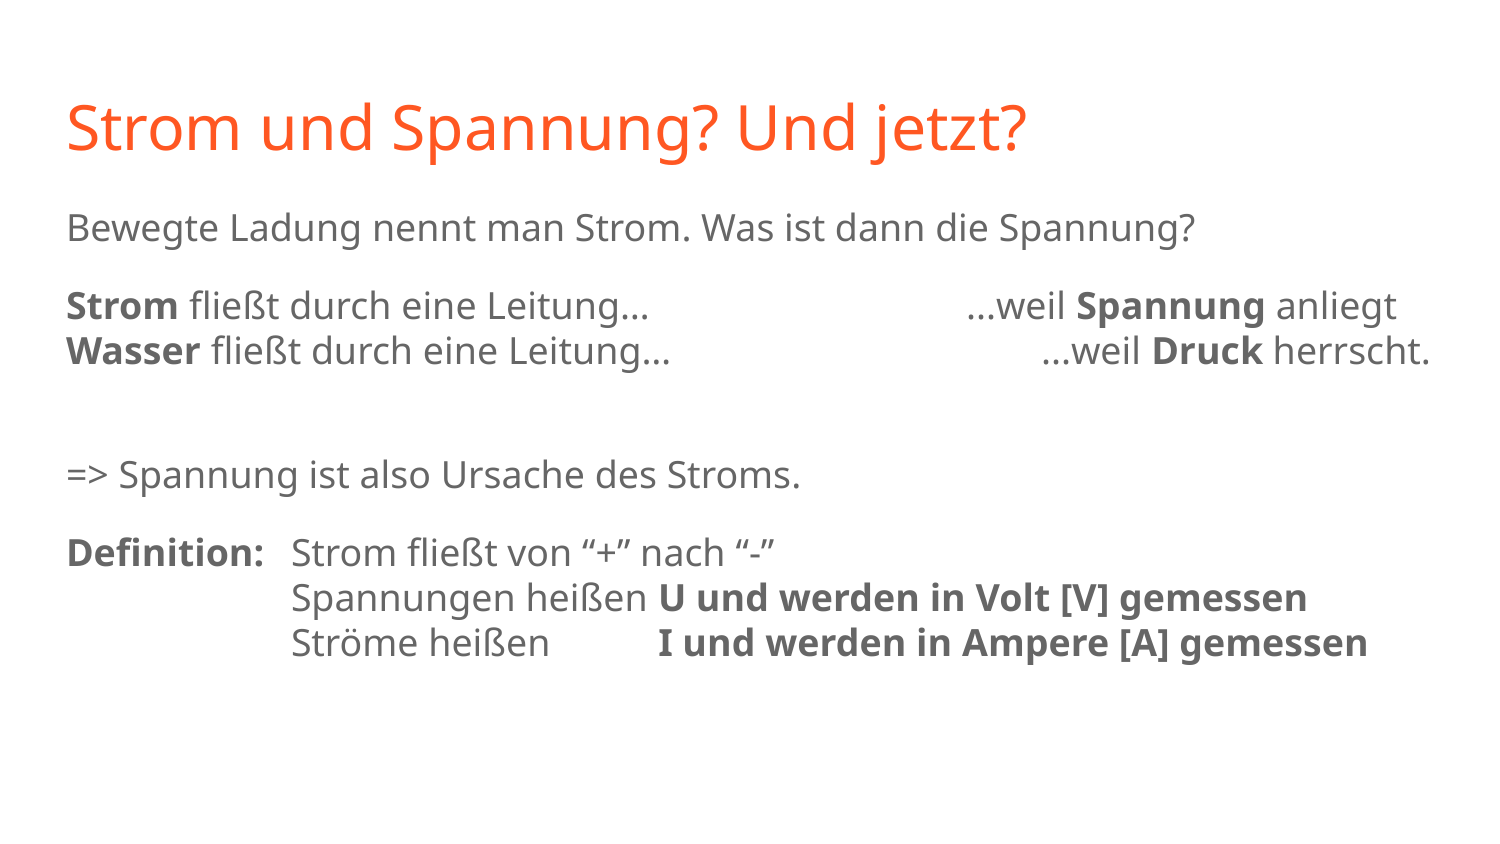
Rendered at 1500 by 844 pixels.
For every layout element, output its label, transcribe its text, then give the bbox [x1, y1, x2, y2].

title Strom und Spannung? Und jetzt? [51, 72, 1449, 167]
list Bewegte Ladung nennt man Strom. Was ist dann die Spannung? Strom fließt durch eine Leitung… ...weil Spannung anliegt Wasser fließt durch eine Leitung… ...weil Druck herrscht. => Spannung ist also Ursache des Stroms. Definition: Strom fließt von “+” nach “-” Spannungen heißen U und werden in Volt [V] gemessen Ströme heißen I und werden in Ampere [A] gemessen [51, 189, 1449, 750]
